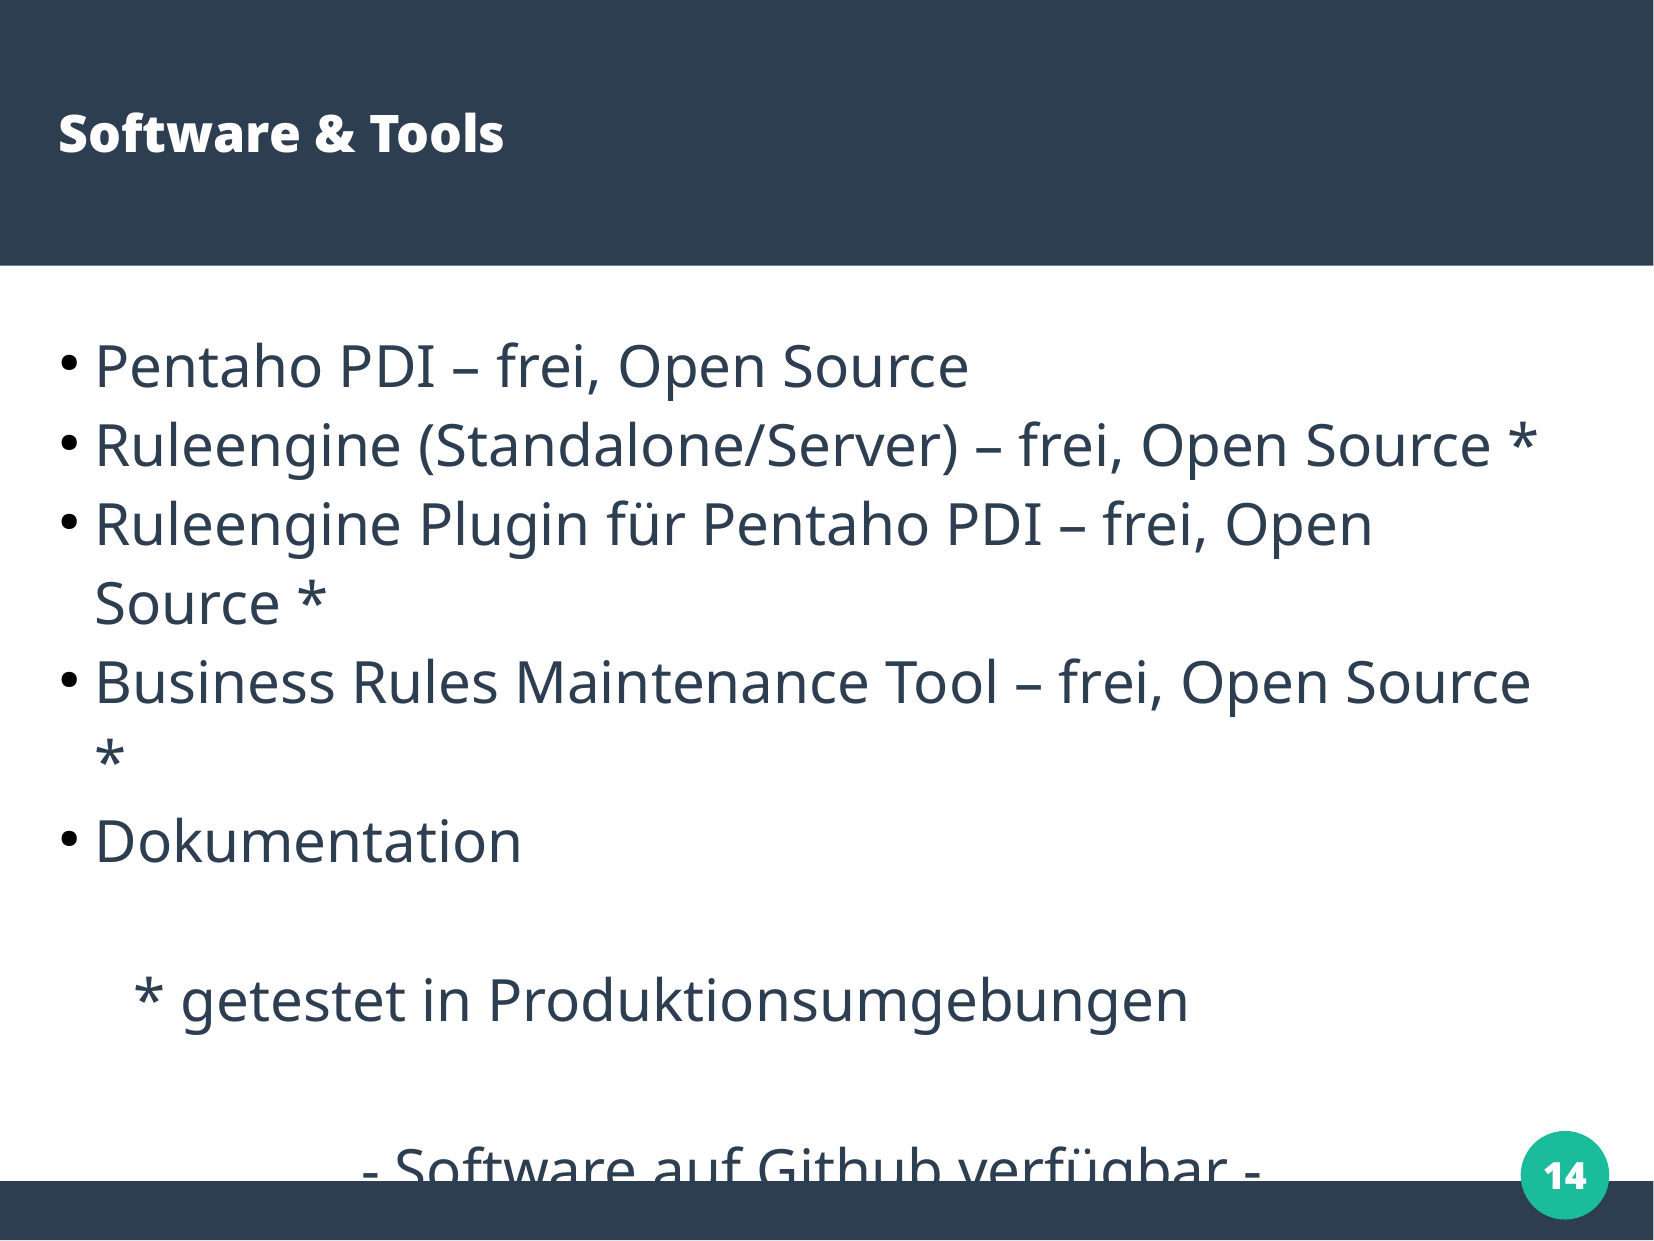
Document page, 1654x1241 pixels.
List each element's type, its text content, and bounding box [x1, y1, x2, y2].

title Software & Tools [59, 59, 1595, 207]
subtitle Pentaho PDI – frei, Open Source Ruleengine (Standalone/Server) – frei, Open Source * Ruleengine Plugin für Pentaho PDI – frei, Open Source * Business Rules Maintenance Tool – frei, Open Source * Dokumentation * getestet in Produktionsumgebungen - Software auf Github verfügbar - [59, 324, 1565, 1093]
